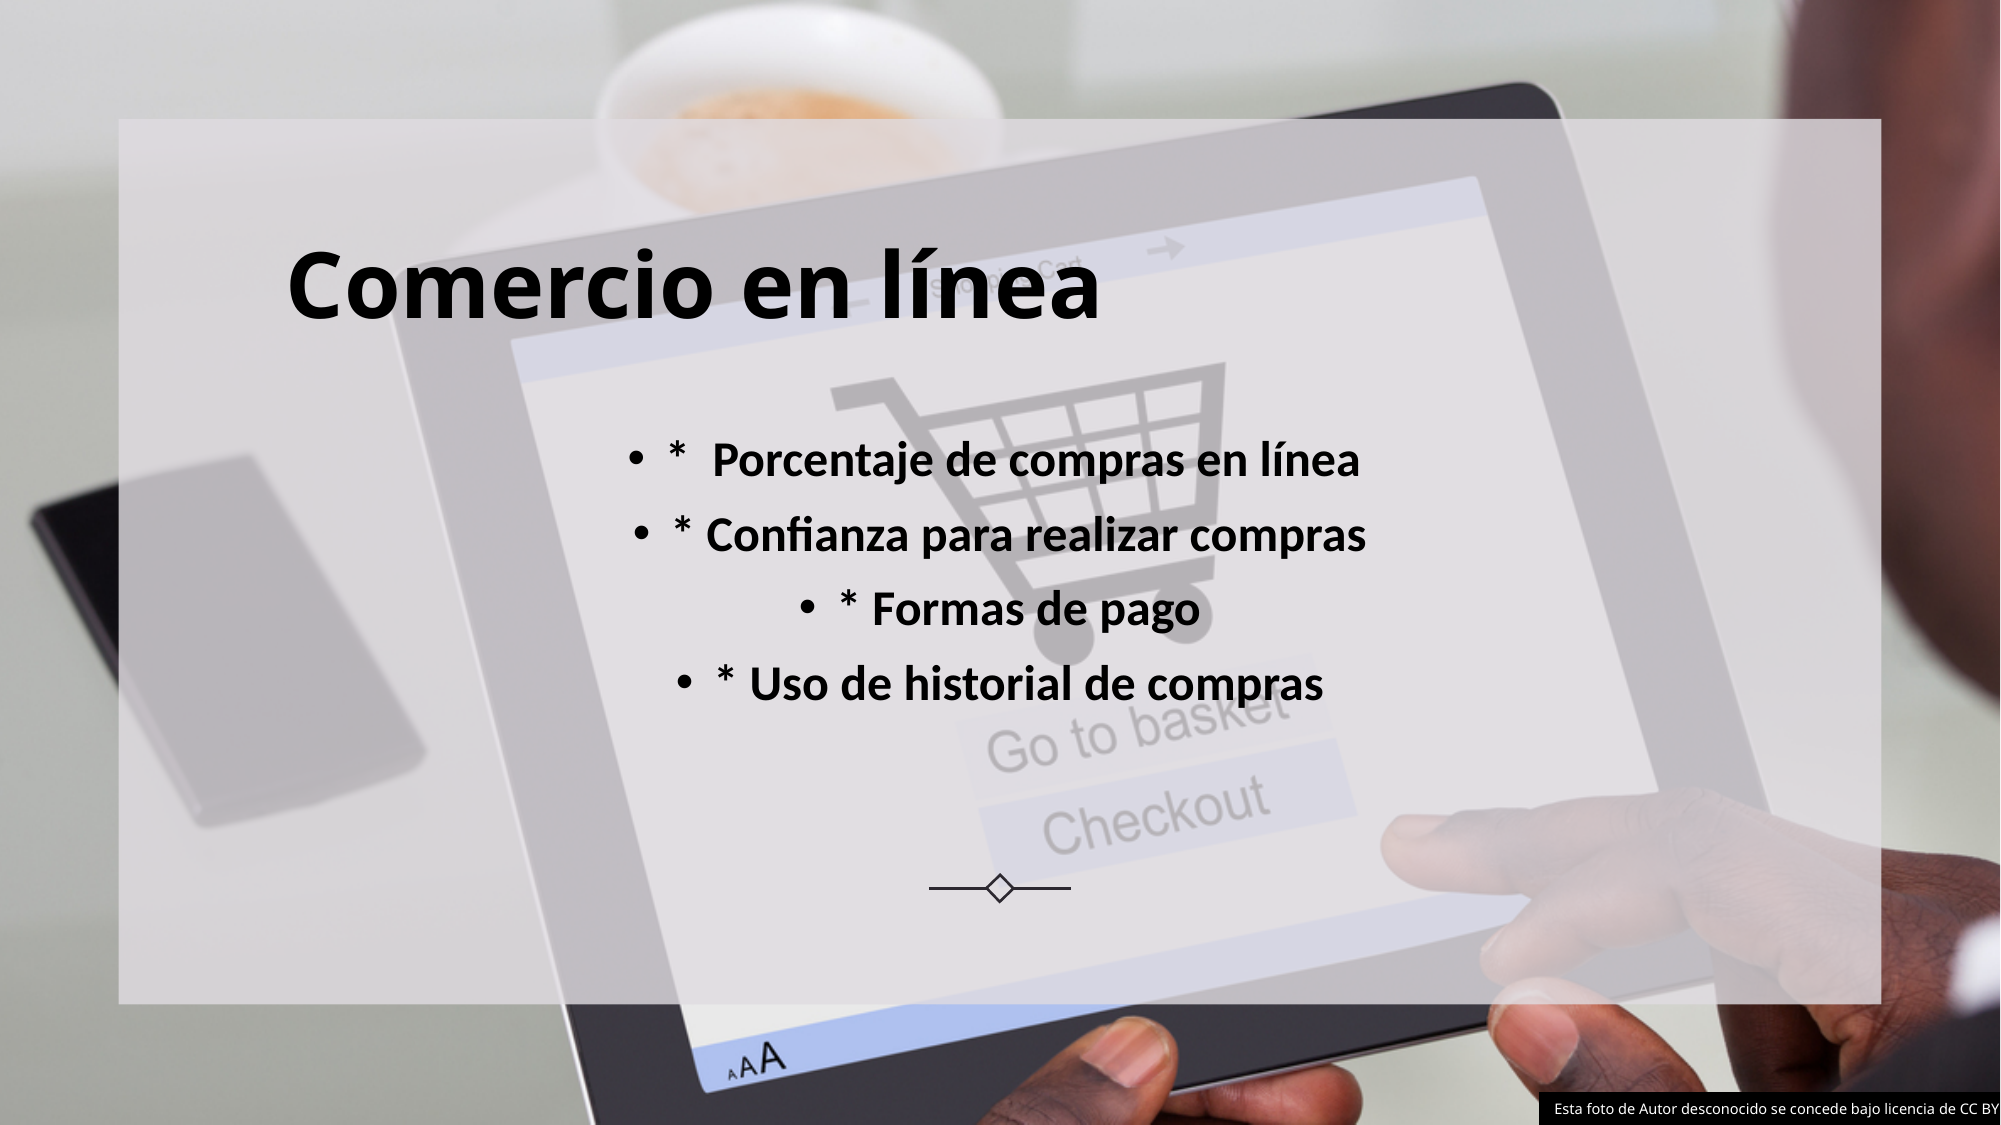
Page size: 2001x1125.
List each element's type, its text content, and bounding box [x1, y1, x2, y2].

title Comercio en línea [0, 176, 1391, 346]
picture [0, 0, 2000, 1125]
text_box [119, 119, 1881, 1004]
text_box Esta foto de Autor desconocido se concede bajo licencia de CC BY-ND. [1539, 1092, 2000, 1125]
list * Porcentaje de compras en línea * Confianza para realizar compras * Formas de pago * Uso de historial de compras [466, 425, 1534, 828]
